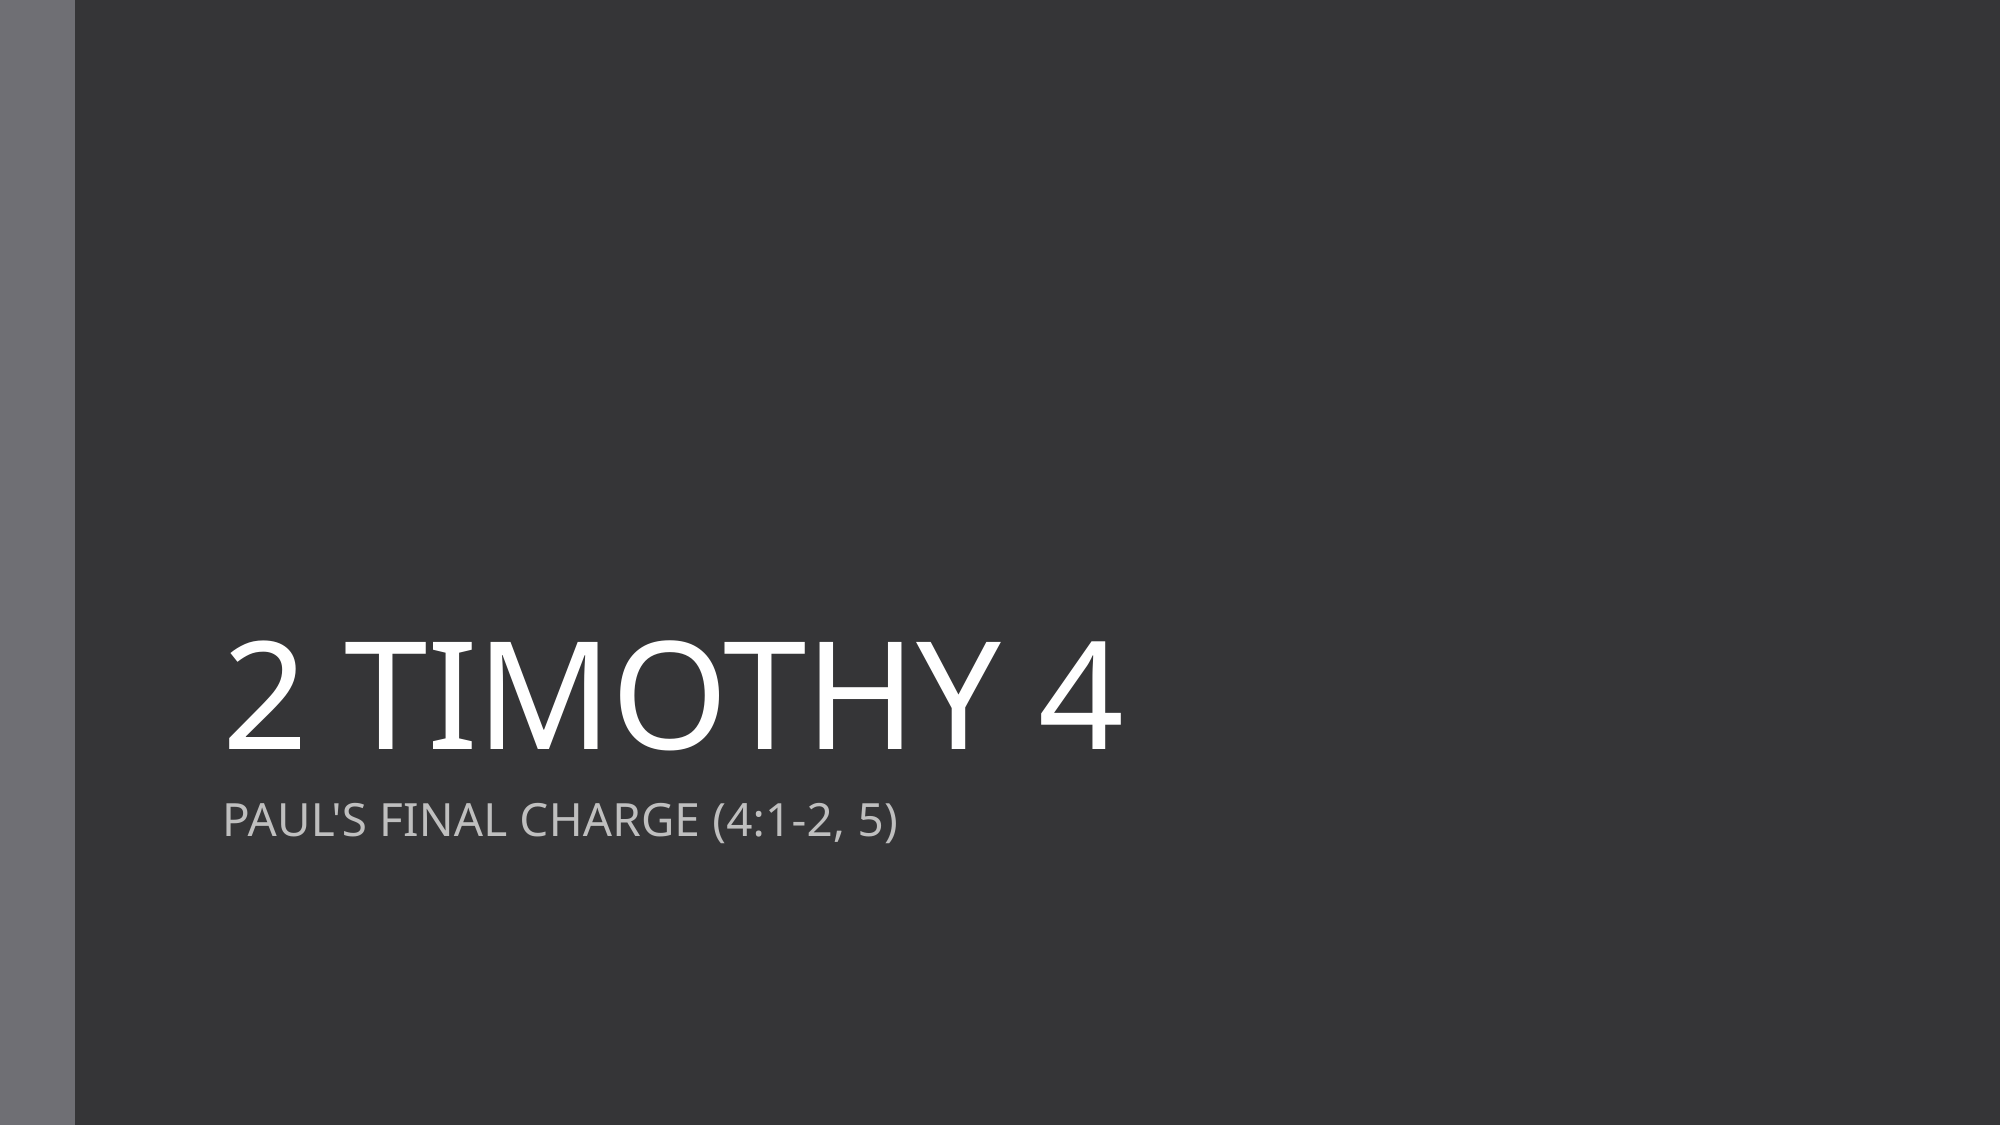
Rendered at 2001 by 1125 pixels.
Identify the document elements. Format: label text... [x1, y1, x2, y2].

title 2 TIMOTHY 4 [206, 124, 1752, 787]
subtitle PAUL'S FINAL CHARGE (4:1-2, 5) [206, 787, 1752, 1066]
